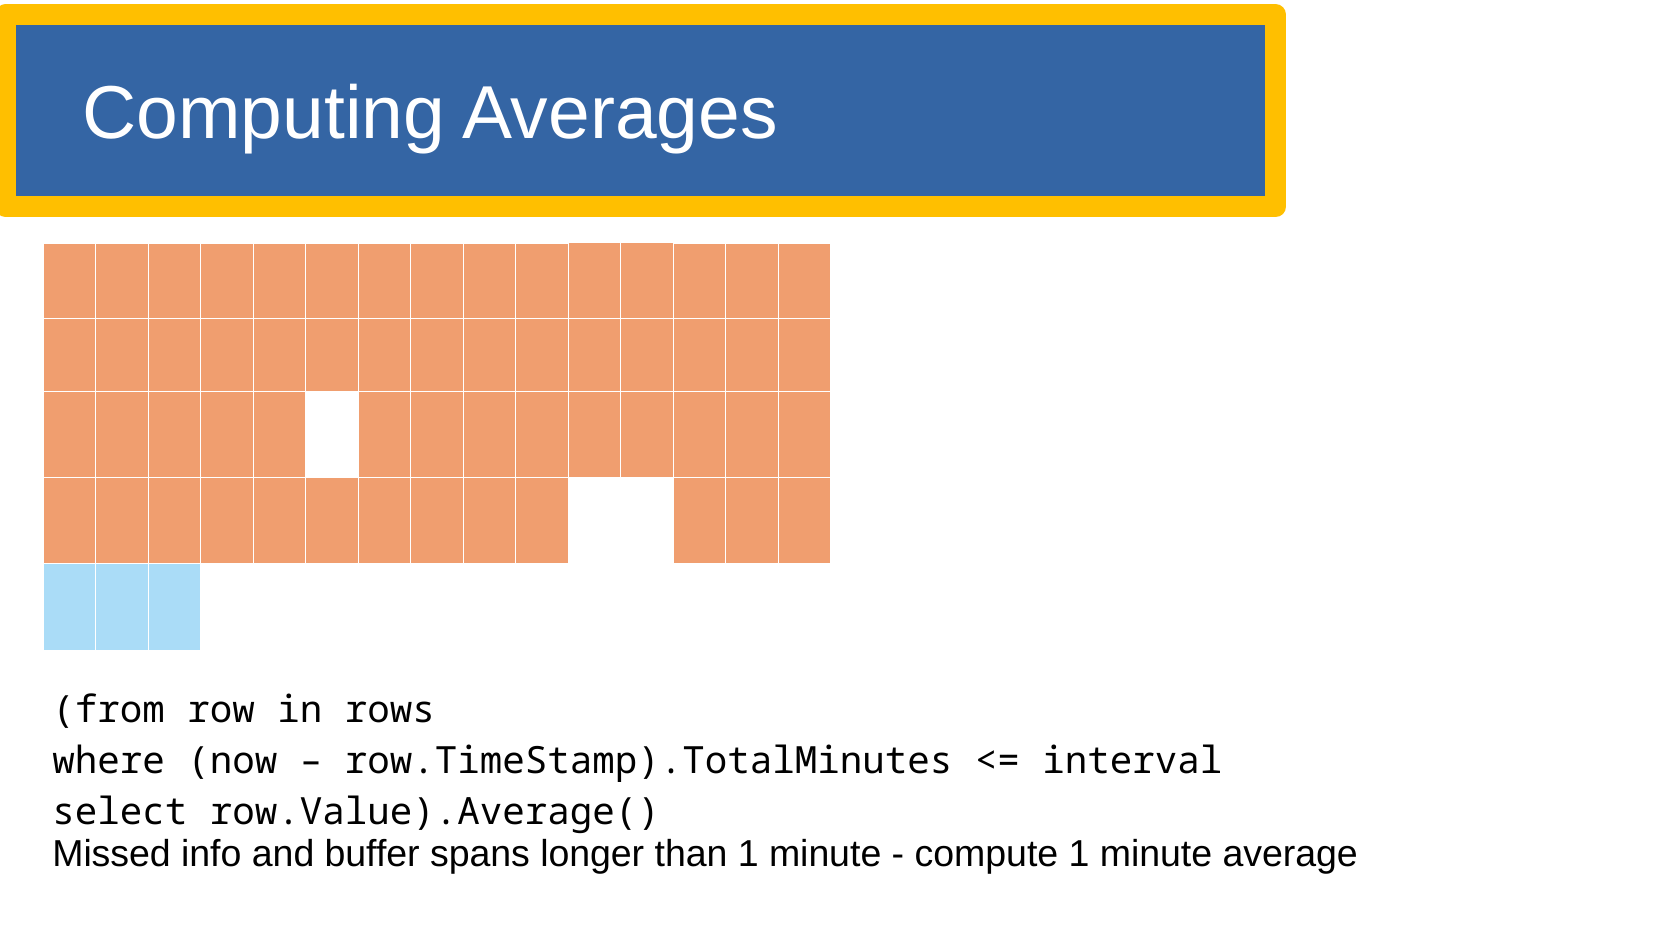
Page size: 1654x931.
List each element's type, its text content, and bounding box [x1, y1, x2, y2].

table_cell [779, 564, 830, 650]
table_cell [201, 478, 253, 563]
table_cell [621, 319, 673, 391]
table_header [359, 244, 410, 318]
table_cell [464, 319, 515, 391]
table_header [96, 244, 148, 318]
table_header [516, 244, 568, 318]
table_cell [779, 319, 830, 391]
table_cell [516, 478, 568, 563]
table_cell [149, 478, 200, 563]
table_cell [674, 319, 725, 391]
table_cell [306, 392, 358, 477]
table_cell [674, 478, 725, 563]
table_cell [254, 319, 305, 391]
title Computing Averages [82, 35, 1235, 189]
table_cell [621, 392, 673, 477]
table_cell [359, 478, 410, 563]
table_cell [201, 319, 253, 391]
table_cell [569, 392, 620, 477]
table_cell [149, 564, 200, 650]
table_header [674, 244, 725, 318]
table_cell [674, 564, 725, 650]
table_cell [96, 319, 148, 391]
table_header [149, 244, 200, 318]
table_cell [779, 478, 830, 563]
table_cell [201, 564, 253, 650]
table_cell [569, 319, 620, 391]
table_cell [779, 392, 830, 477]
table_cell [254, 392, 305, 477]
table_cell [411, 392, 463, 477]
table_cell [569, 478, 620, 563]
text_box (from row in rows where (now – row.TimeStamp).TotalMinutes <= interval select row.Value).Average() [37, 675, 1276, 803]
table_cell [464, 564, 515, 650]
table_header [779, 244, 830, 318]
table_header [726, 244, 778, 318]
table_cell [674, 392, 725, 477]
table_cell [516, 319, 568, 391]
table_cell [44, 478, 95, 563]
table_cell [149, 392, 200, 477]
table_cell [96, 564, 148, 650]
table_header [569, 243, 620, 318]
table_cell [96, 392, 148, 477]
table_header [464, 244, 515, 318]
table_cell [306, 319, 358, 391]
table_cell [621, 564, 673, 650]
table_cell [44, 319, 95, 391]
table_header [411, 244, 463, 318]
table_cell [149, 319, 200, 391]
table_header [306, 244, 358, 318]
table_cell [201, 392, 253, 477]
text_box Missed info and buffer spans longer than 1 minute - compute 1 minute average [37, 825, 1563, 882]
table_cell [464, 392, 515, 477]
table_cell [516, 392, 568, 477]
table_header [621, 243, 673, 318]
table_cell [44, 564, 95, 650]
table_cell [569, 564, 620, 650]
table_cell [44, 392, 95, 477]
table_cell [726, 319, 778, 391]
table_cell [254, 564, 305, 650]
table_cell [726, 392, 778, 477]
table_cell [411, 319, 463, 391]
table_header [44, 244, 95, 318]
table_cell [359, 564, 410, 650]
table_header [254, 244, 305, 318]
table_cell [726, 478, 778, 563]
table_cell [359, 392, 410, 477]
table_cell [306, 564, 358, 650]
table_header [201, 244, 253, 318]
table_cell [96, 478, 148, 563]
table_cell [621, 478, 673, 563]
table_cell [359, 319, 410, 391]
table_cell [464, 478, 515, 563]
table_cell [306, 478, 358, 563]
table_cell [516, 564, 568, 650]
table_cell [411, 564, 463, 650]
table_cell [411, 478, 463, 563]
table_cell [726, 564, 778, 650]
table_cell [254, 478, 305, 563]
